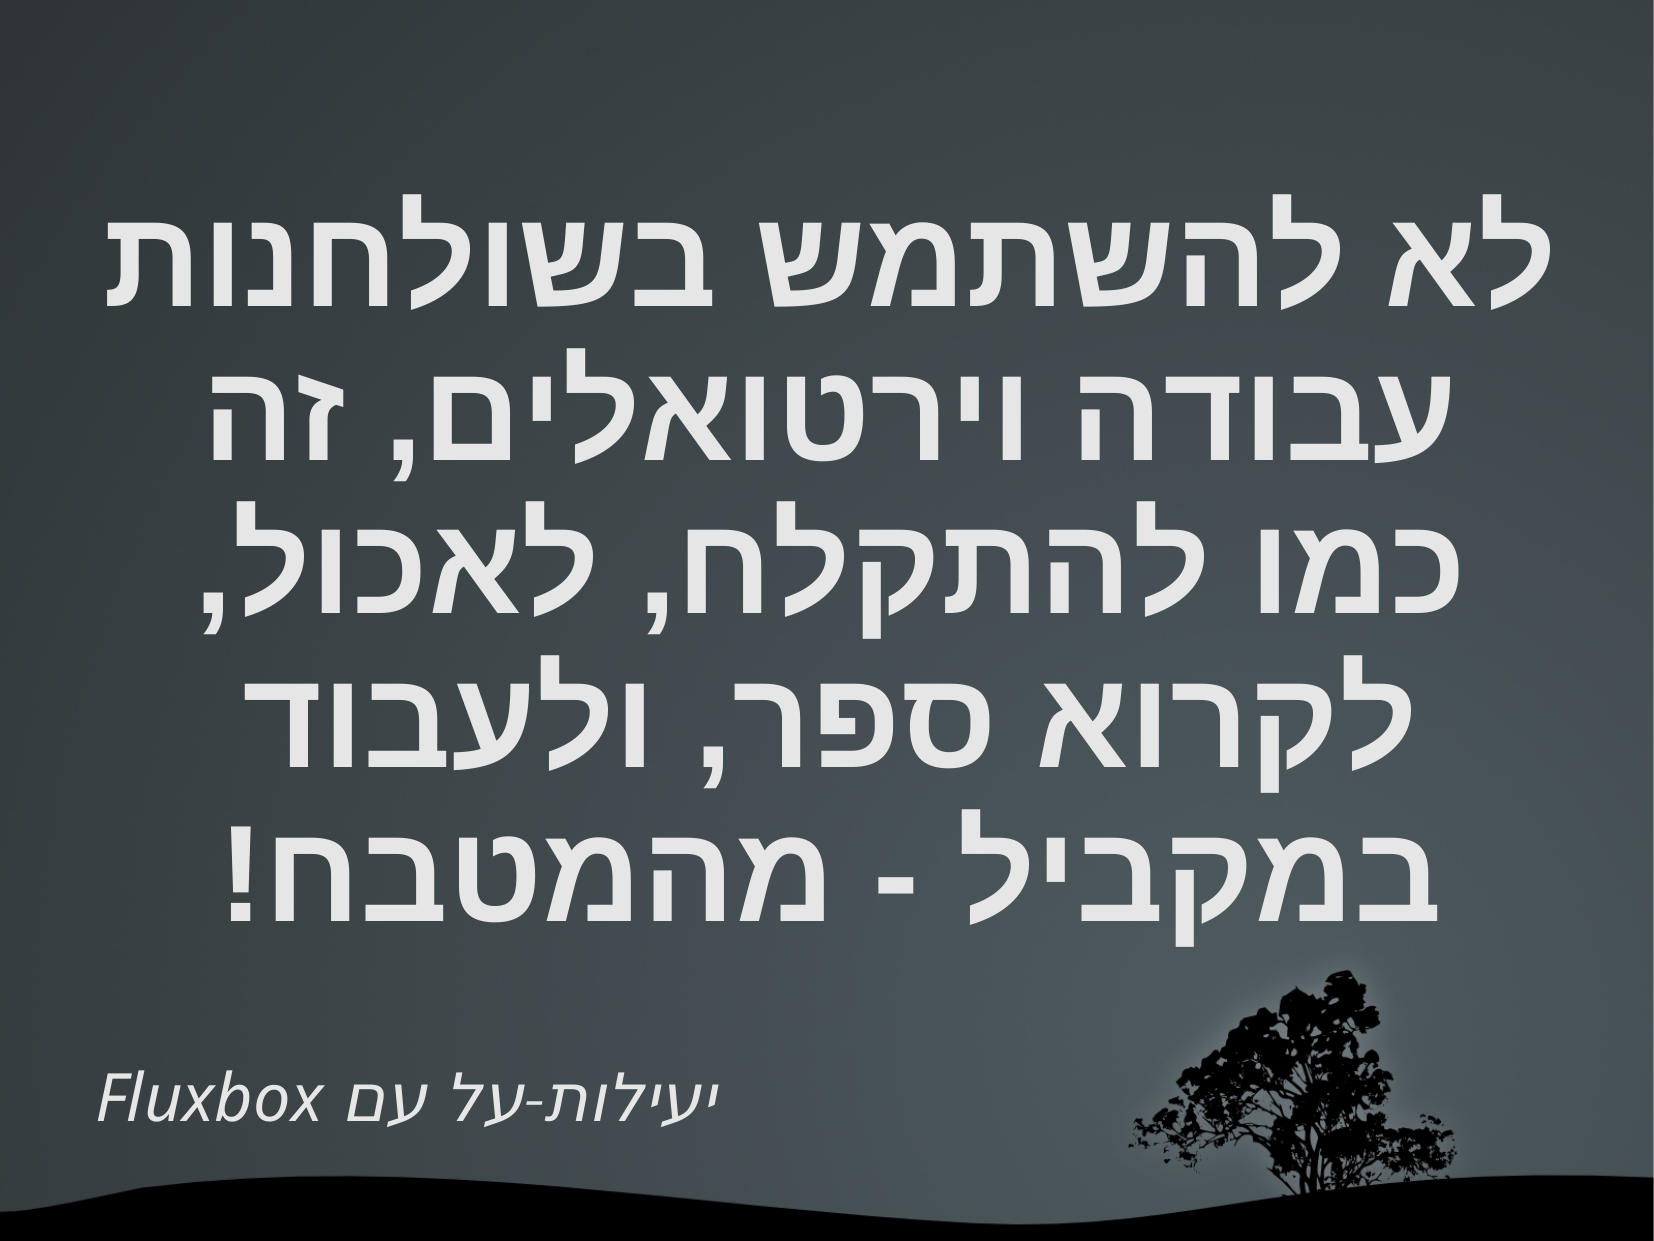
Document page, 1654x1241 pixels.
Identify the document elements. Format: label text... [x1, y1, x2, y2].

picture [0, 0, 1654, 1241]
title לא להשתמש בשולחנות עבודה וירטואלים, זה כמו להתקלח, לאכול, לקרוא ספר, ולעבוד במקביל - מהמטבח! [86, 181, 1576, 951]
list יעילות-על עם Fluxbox [75, 1050, 788, 1126]
